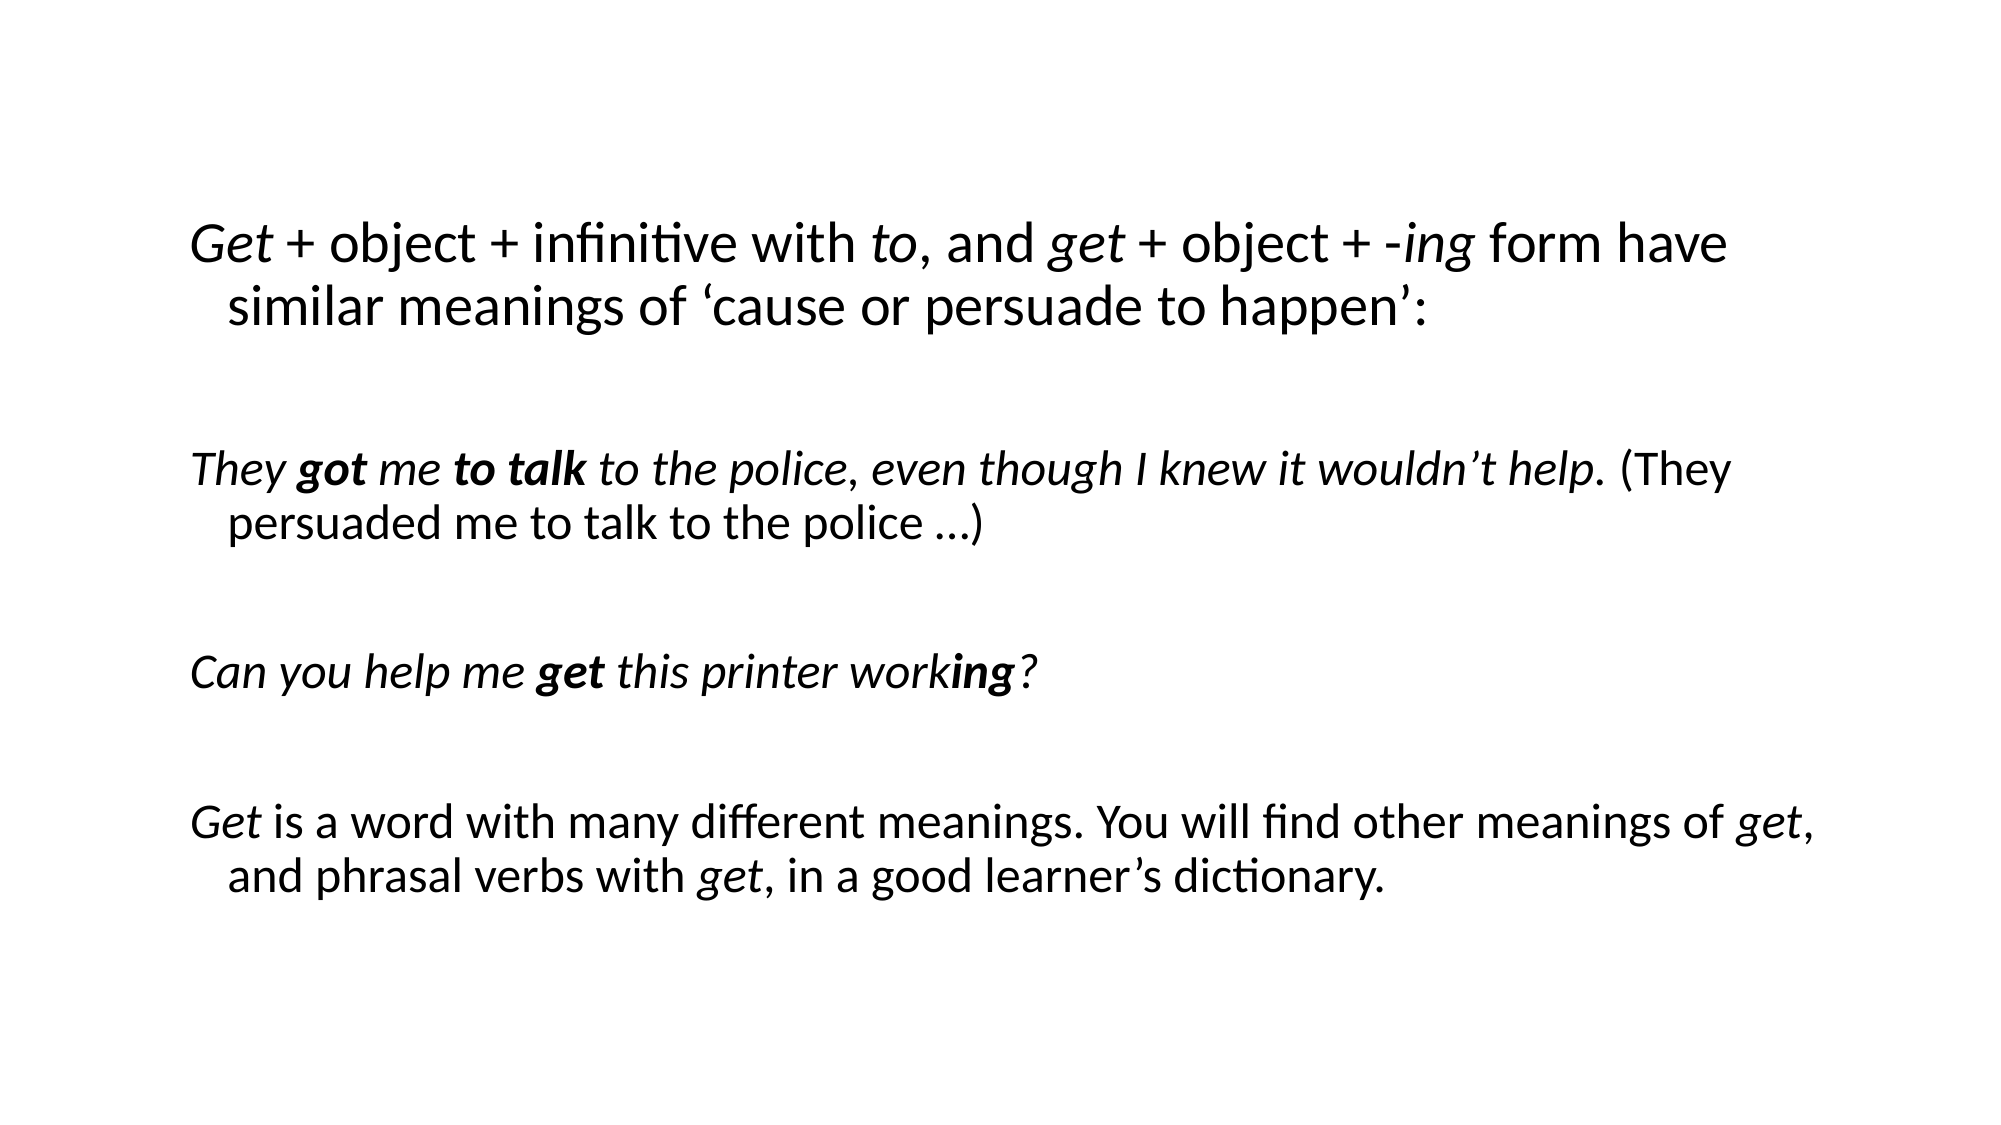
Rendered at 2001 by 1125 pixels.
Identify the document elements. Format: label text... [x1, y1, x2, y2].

list Get + object + infinitive with to, and get + object + -ing form have similar meanings of ‘cause or persuade to happen’: They got me to talk to the police, even though I knew it wouldn’t help. (They persuaded me to talk to the police …) Can you help me get this printer working? Get is a word with many different meanings. You will find other meanings of get, and phrasal verbs with get, in a good learner’s dictionary. [137, 204, 1863, 919]
